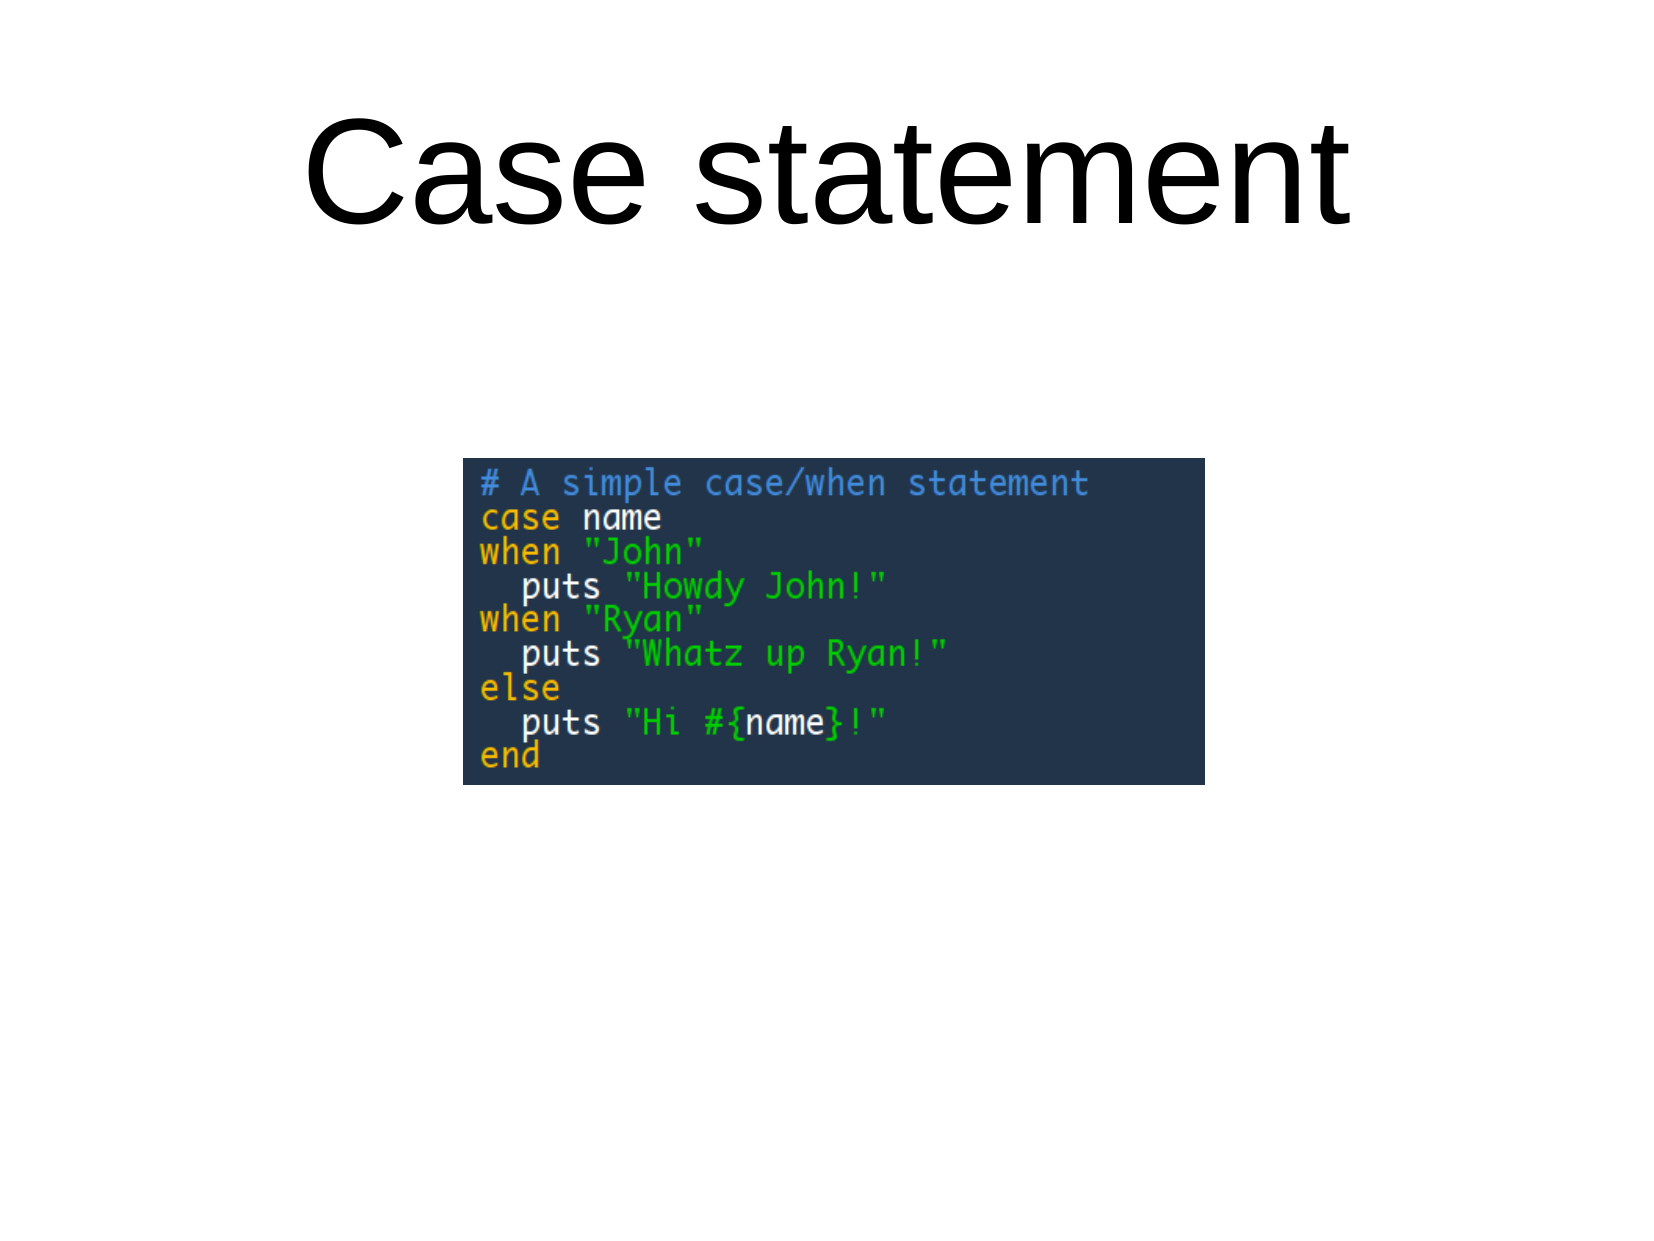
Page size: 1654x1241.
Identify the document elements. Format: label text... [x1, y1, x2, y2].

text_box Case statement [286, 80, 1368, 263]
picture [463, 458, 1205, 785]
